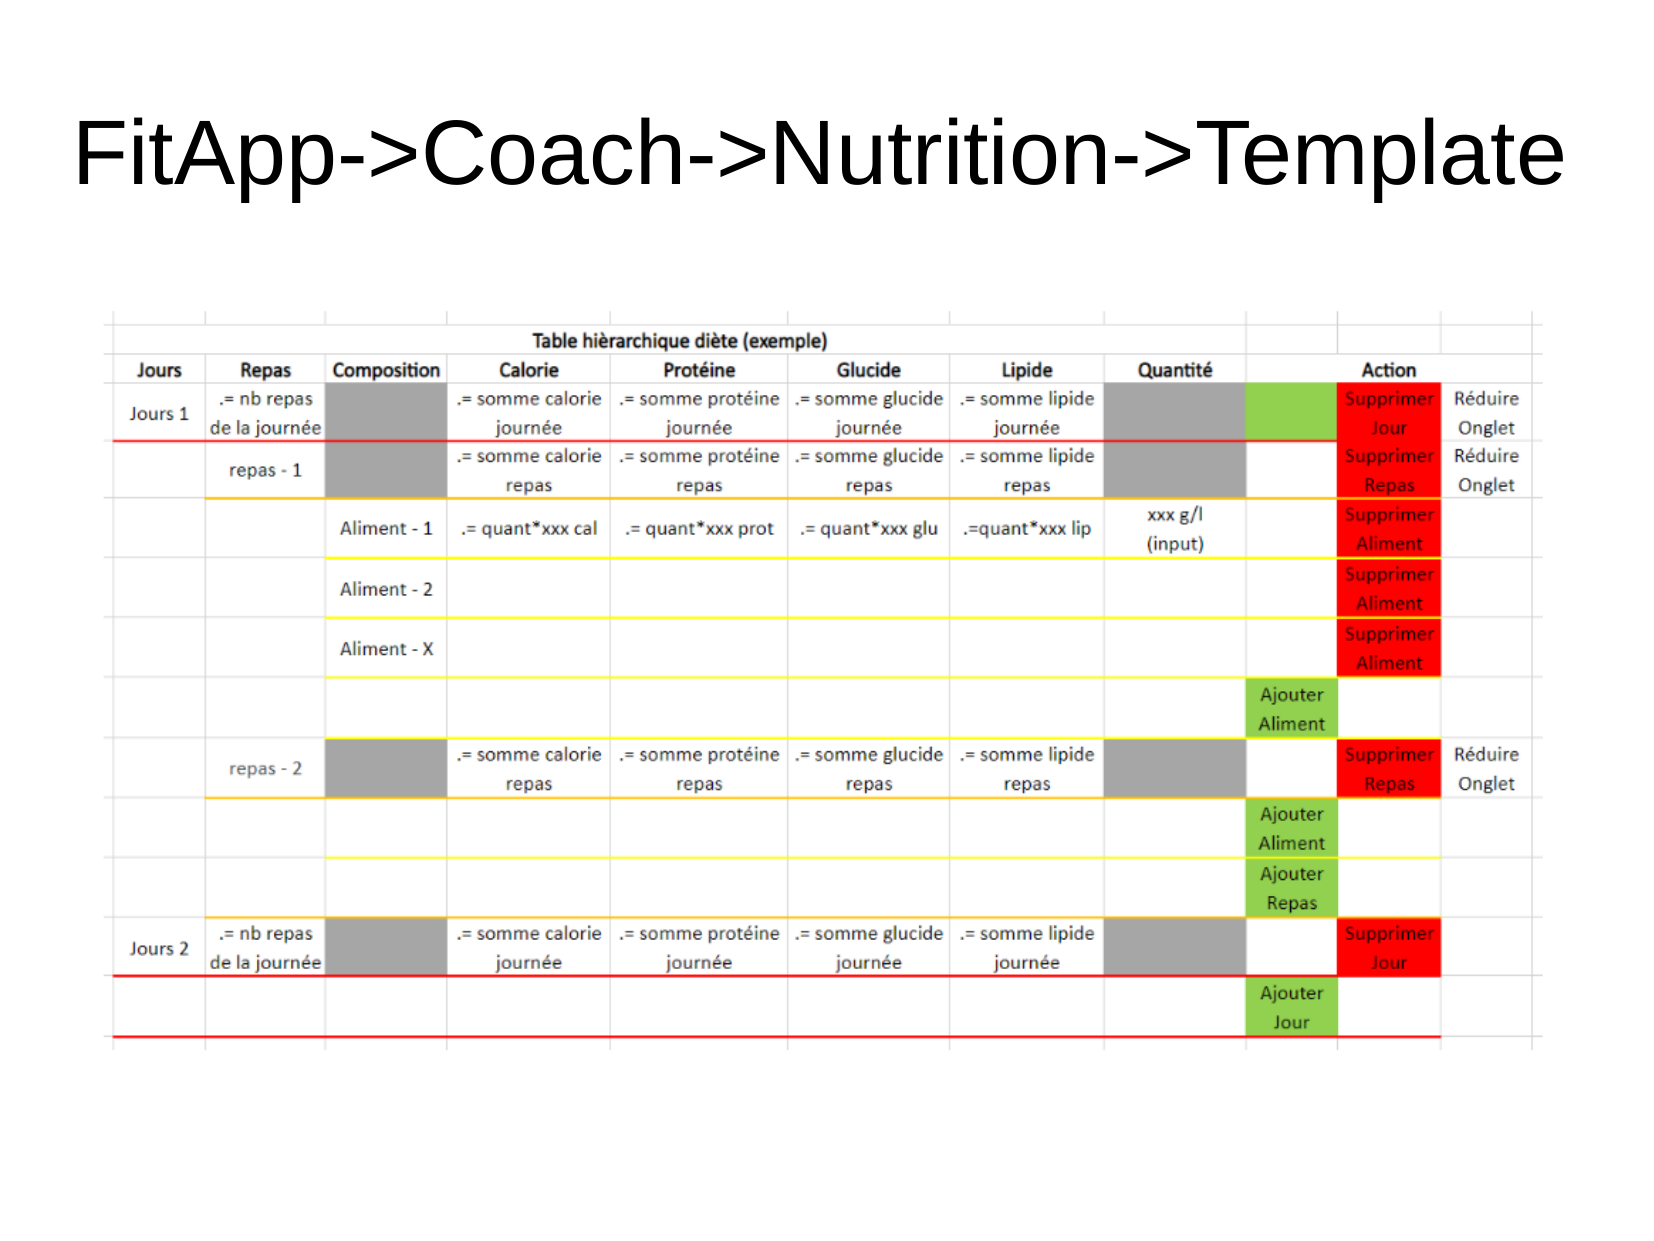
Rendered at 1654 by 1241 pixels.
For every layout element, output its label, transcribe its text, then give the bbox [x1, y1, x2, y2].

picture [94, 307, 1560, 1059]
title FitApp->Coach->Nutrition->Template [70, 49, 1571, 257]
